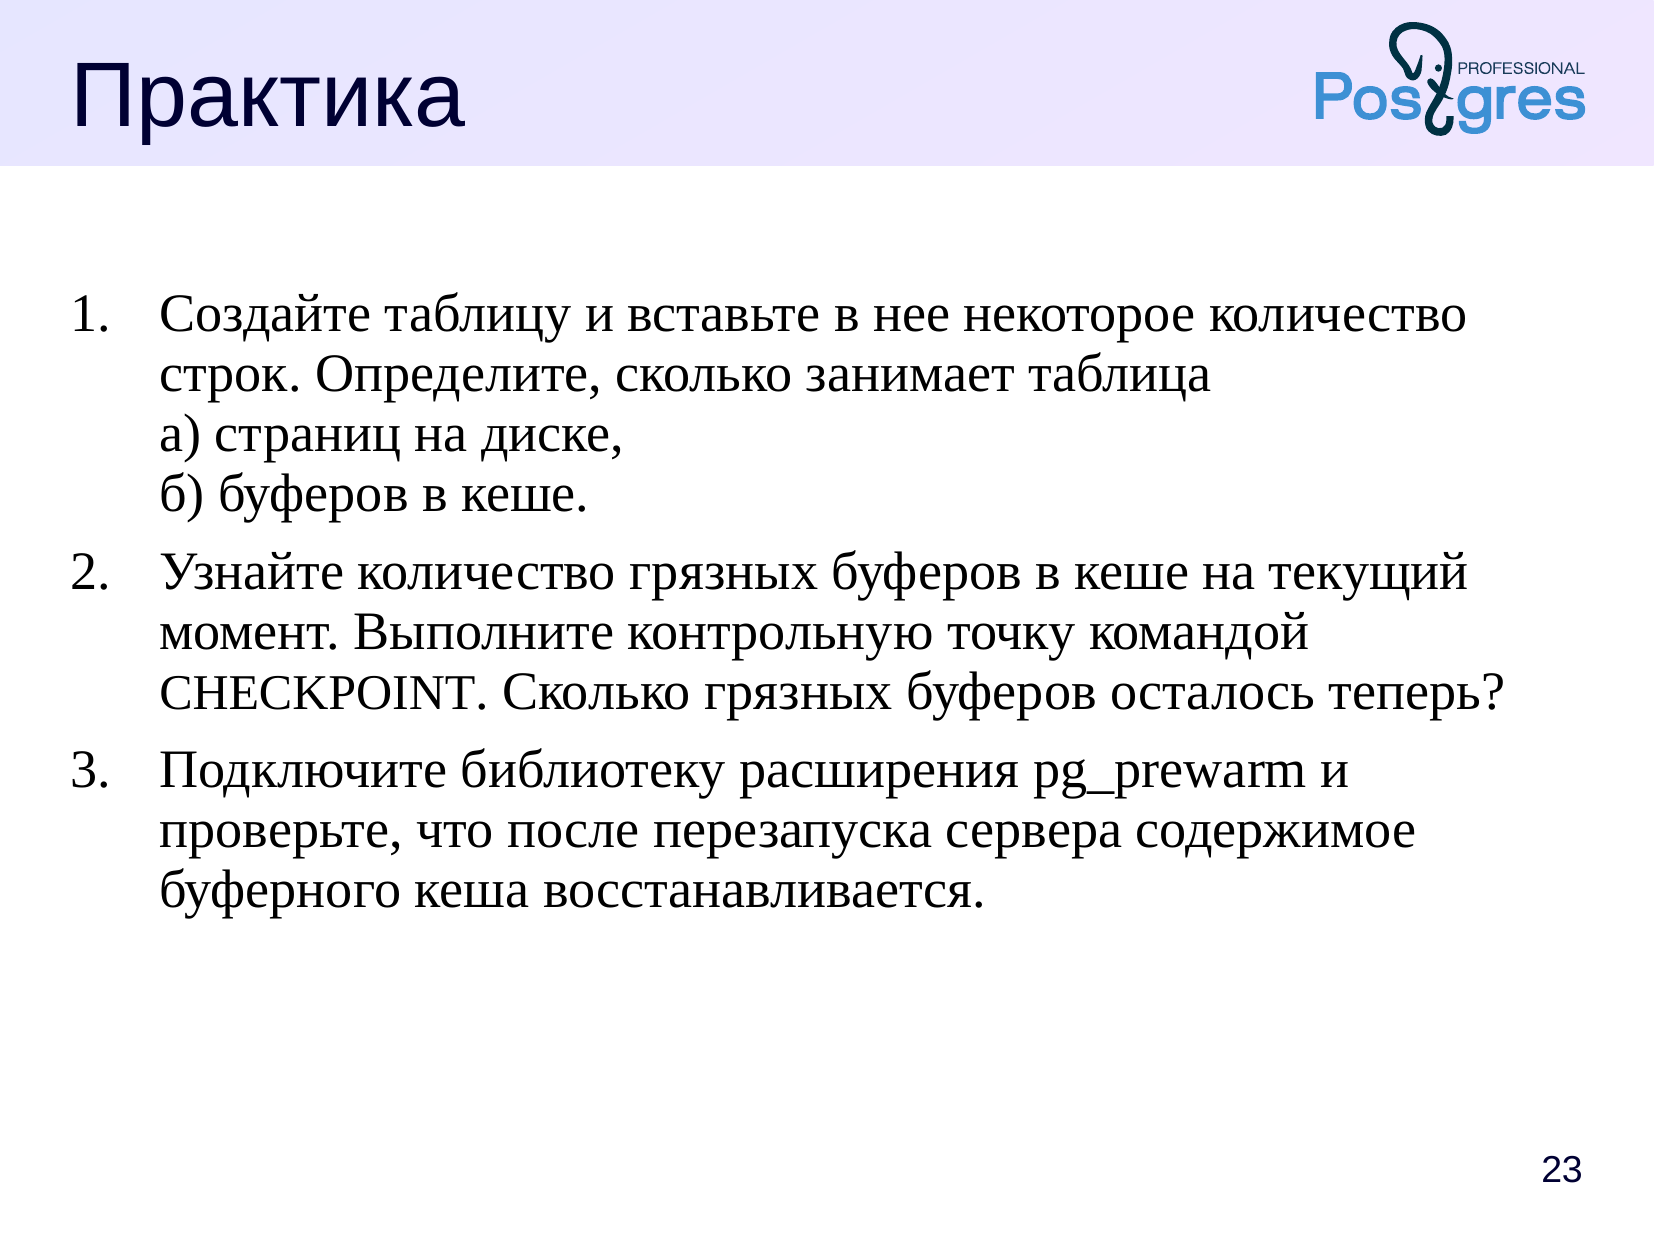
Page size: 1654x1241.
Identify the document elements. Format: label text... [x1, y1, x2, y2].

title Практика [70, 43, 1241, 147]
list Создайте таблицу и вставьте в нее некоторое количество строк. Определите, сколько занимает таблица а) страниц на диске, б) буферов в кеше. Узнайте количество грязных буферов в кеше на текущий момент. Выполните контрольную точку командой CHECKPOINT. Сколько грязных буферов осталось теперь? Подключите библиотеку расширения pg_prewarm и проверьте, что после перезапуска сервера содержимое буферного кеша восстанавливается. [70, 283, 1583, 1134]
